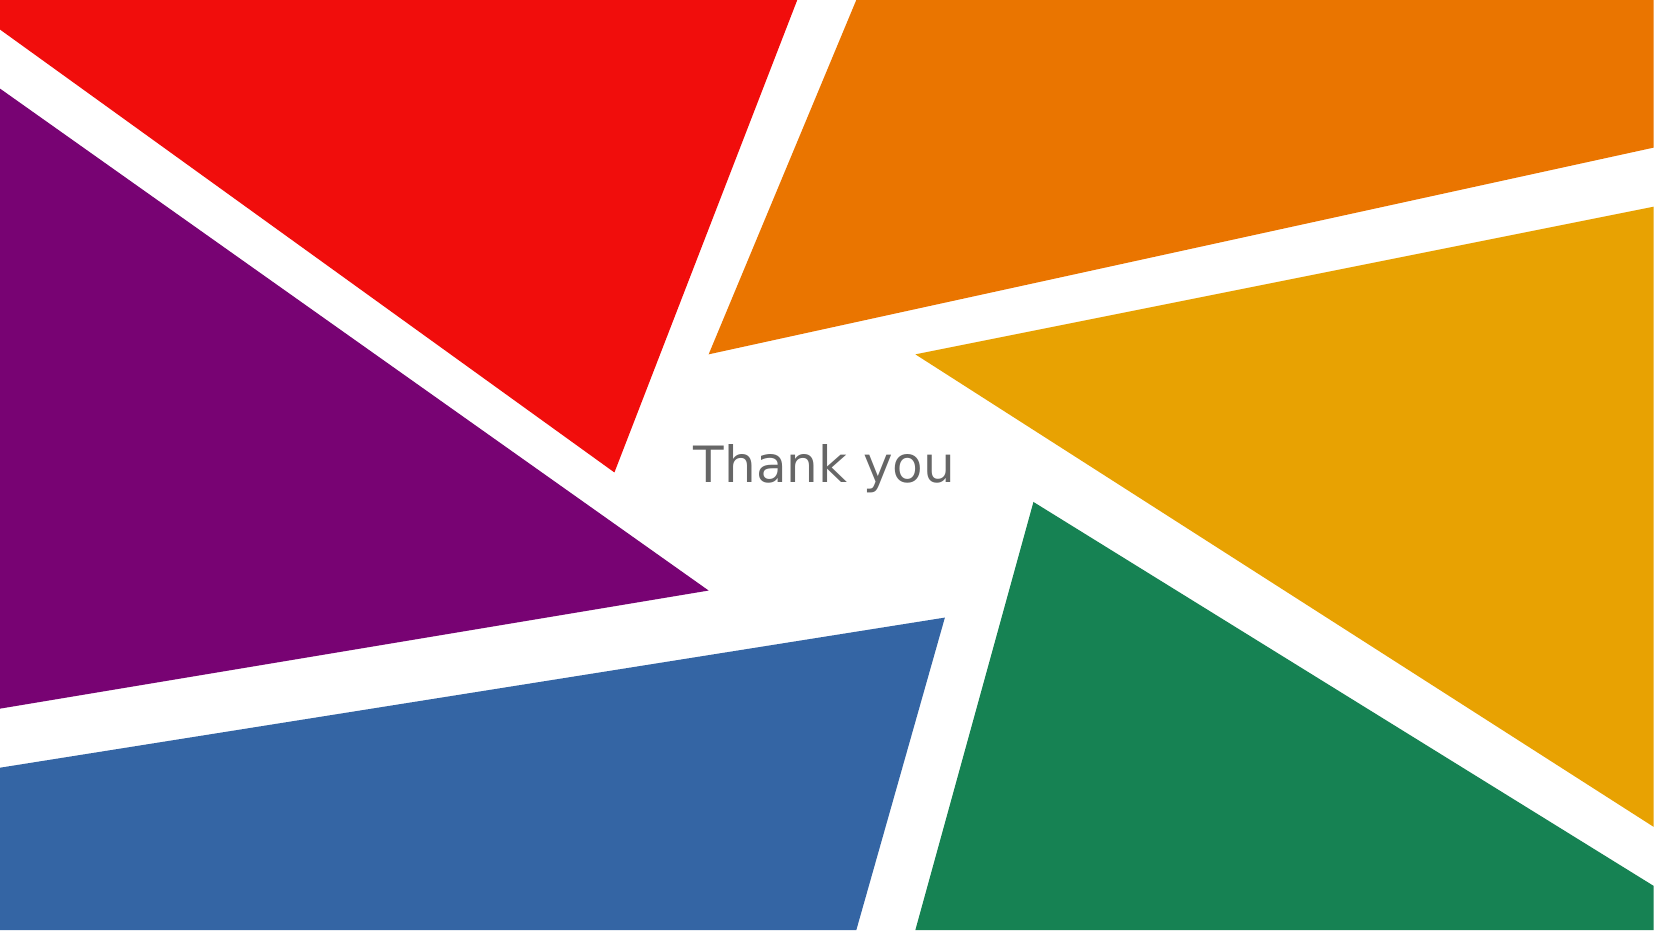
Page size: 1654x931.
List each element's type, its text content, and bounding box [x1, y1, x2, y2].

subtitle Thank you [614, 313, 1035, 618]
